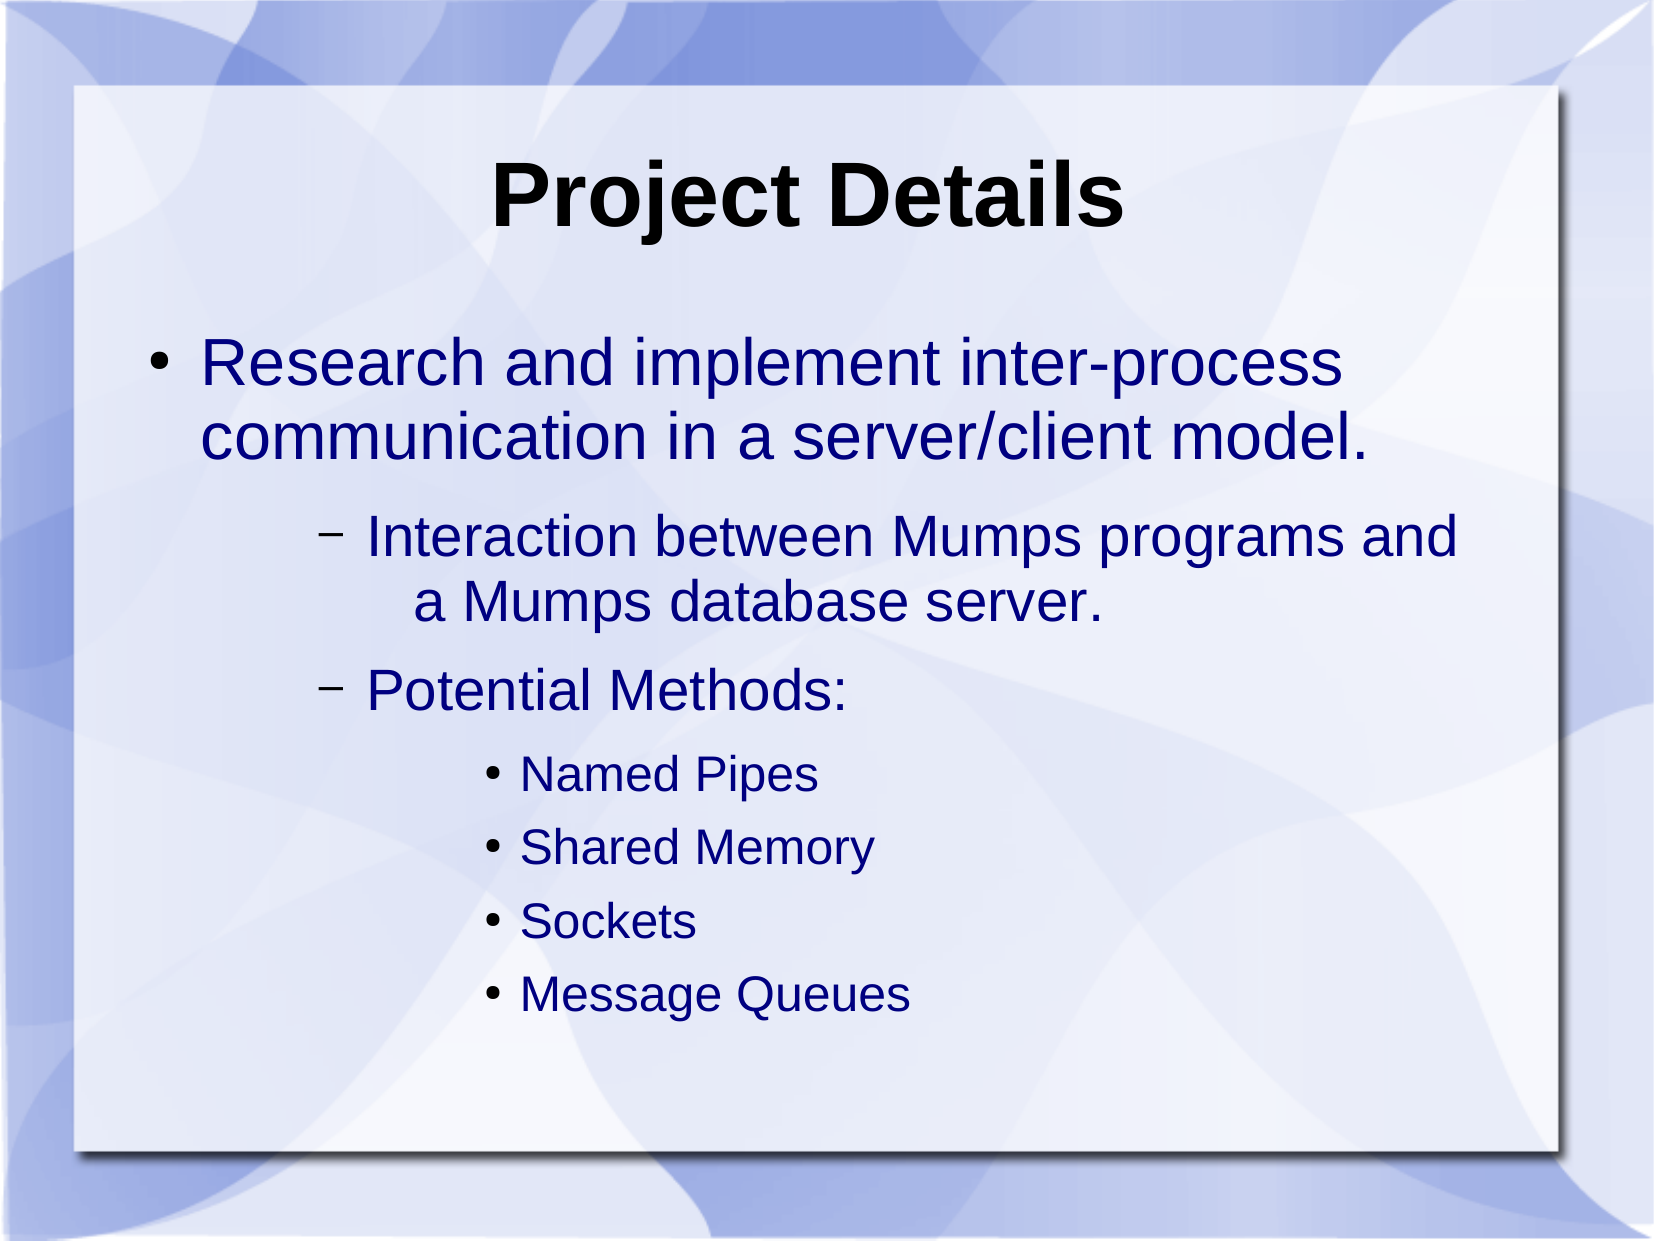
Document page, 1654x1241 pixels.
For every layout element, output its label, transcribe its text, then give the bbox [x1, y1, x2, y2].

title Project Details [82, 90, 1536, 298]
picture [0, 0, 1654, 1241]
list Research and implement inter-process communication in a server/client model. Interaction between Mumps programs and a Mumps database server. Potential Methods: Named Pipes Shared Memory Sockets Message Queues [129, 324, 1489, 1088]
